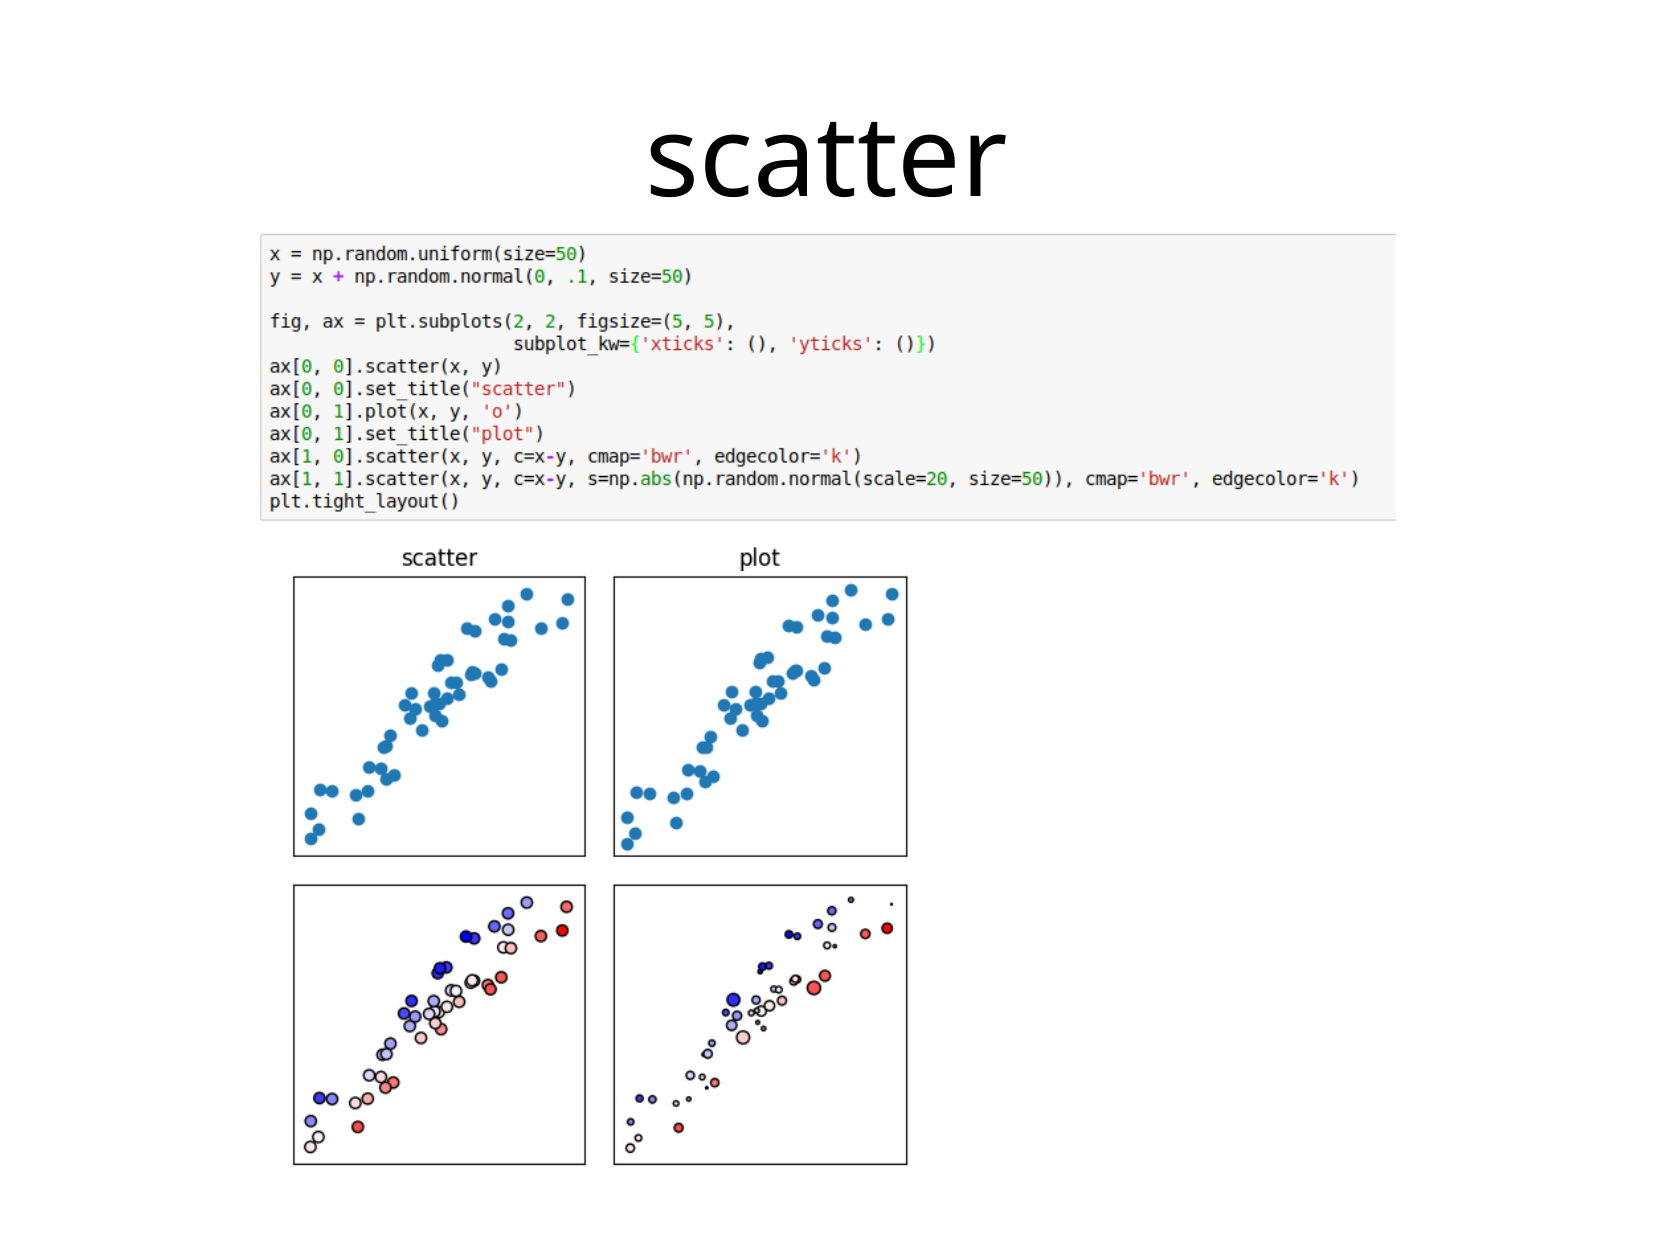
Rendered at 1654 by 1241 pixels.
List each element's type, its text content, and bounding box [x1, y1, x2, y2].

picture [255, 230, 1396, 1186]
title scatter [82, 49, 1571, 257]
